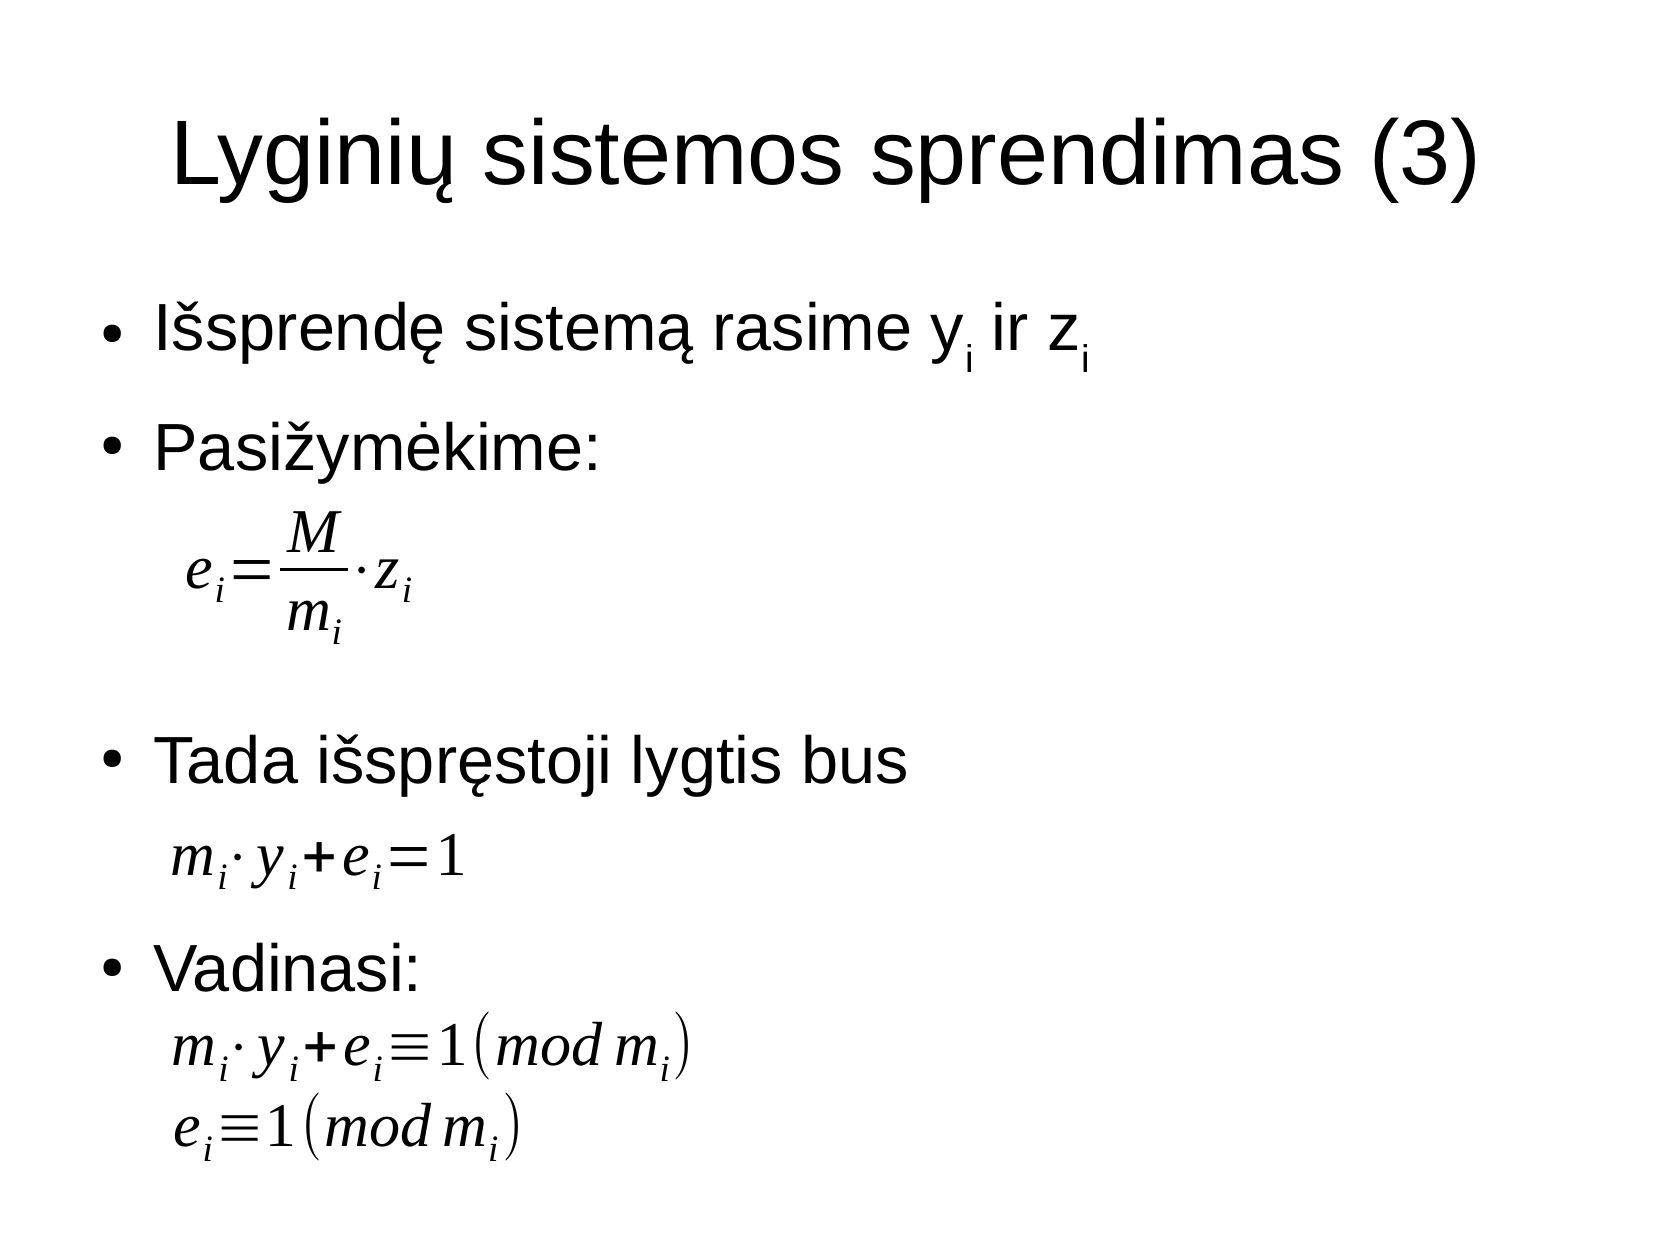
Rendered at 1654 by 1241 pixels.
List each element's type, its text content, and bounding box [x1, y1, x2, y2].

title Lyginių sistemos sprendimas (3) [82, 49, 1571, 257]
chart [177, 496, 419, 653]
chart [165, 1009, 700, 1170]
list Išsprendę sistemą rasime yi ir zi Pasižymėkime: Tada išspręstoji lygtis bus Vadinasi: [82, 290, 1571, 1010]
chart [164, 819, 473, 898]
